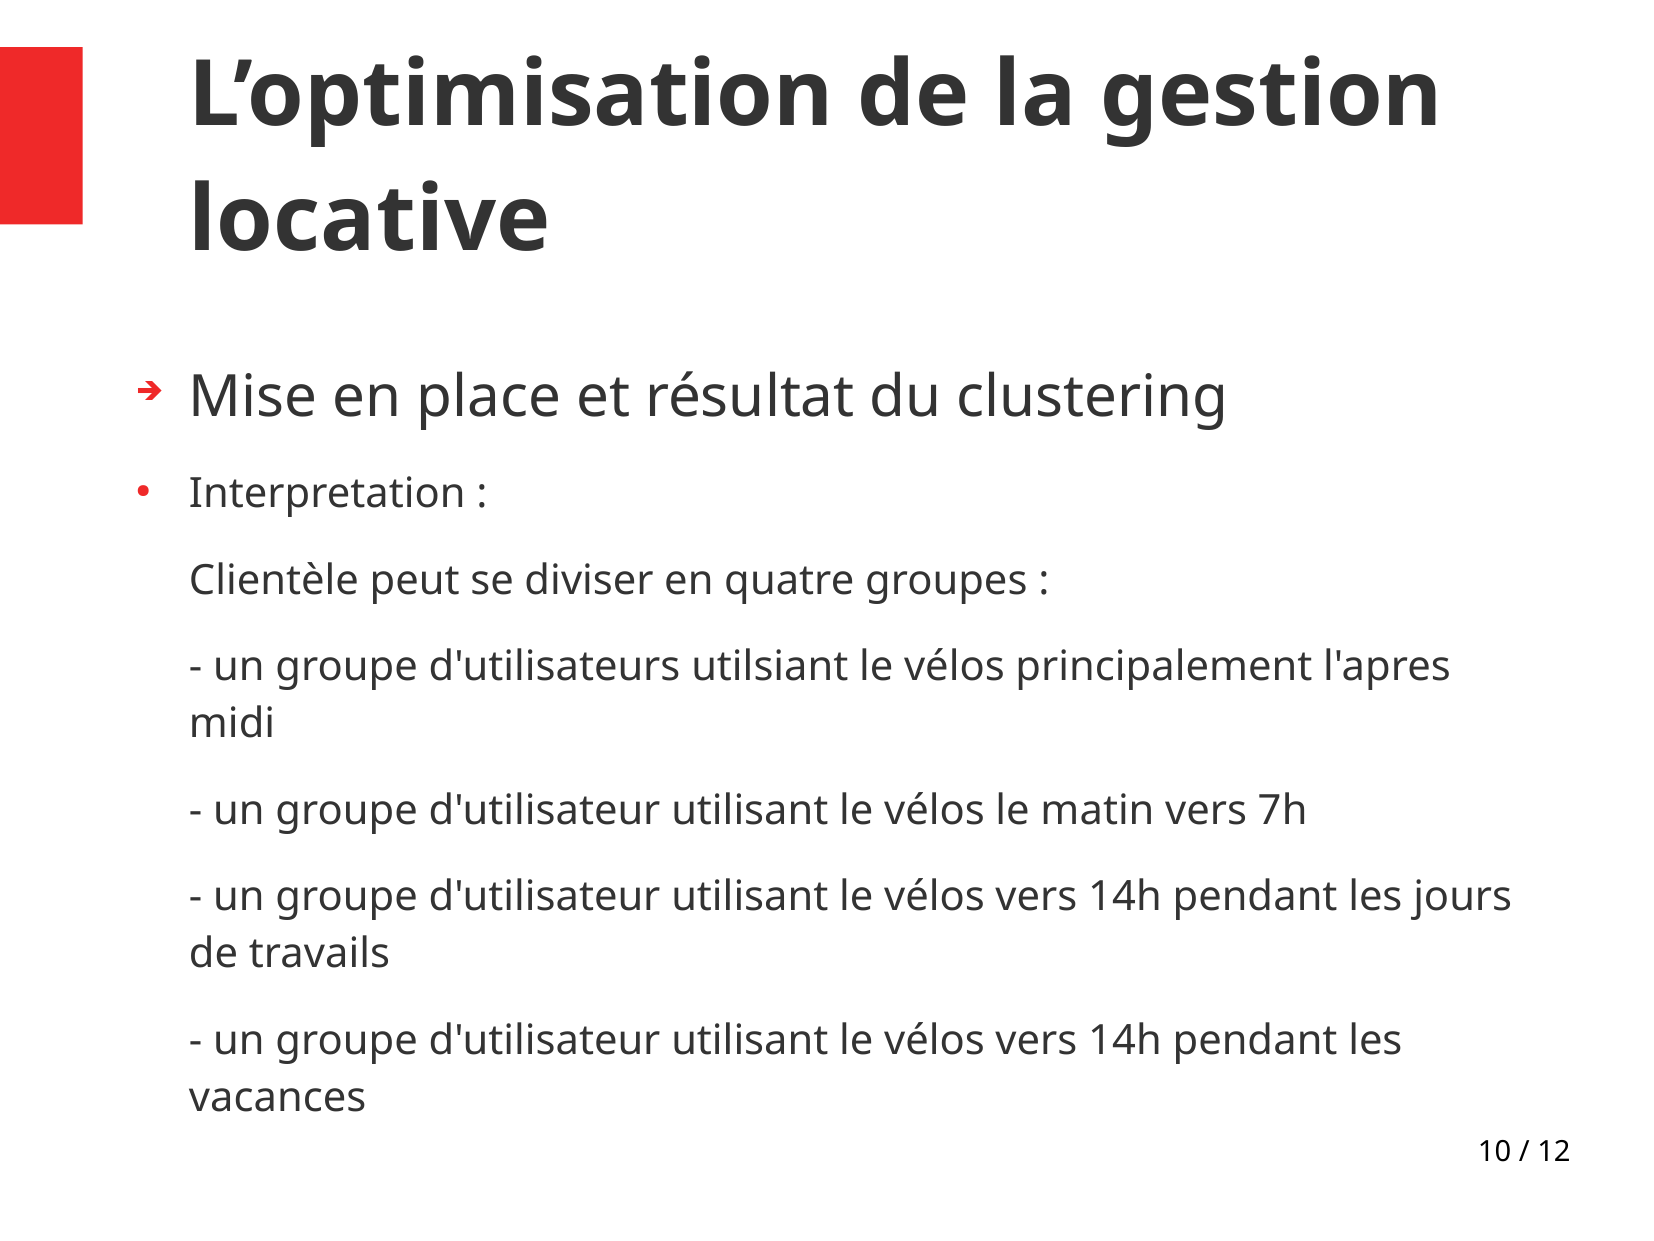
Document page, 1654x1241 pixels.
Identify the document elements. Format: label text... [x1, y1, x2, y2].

title L’optimisation de la gestion locative [118, 27, 1571, 278]
list Mise en place et résultat du clustering Interpretation : Clientèle peut se diviser en quatre groupes : - un groupe d'utilisateurs utilsiant le vélos principalement l'apres midi - un groupe d'utilisateur utilisant le vélos le matin vers 7h - un groupe d'utilisateur utilisant le vélos vers 14h pendant les jours de travails - un groupe d'utilisateur utilisant le vélos vers 14h pendant les vacances [118, 354, 1536, 1074]
